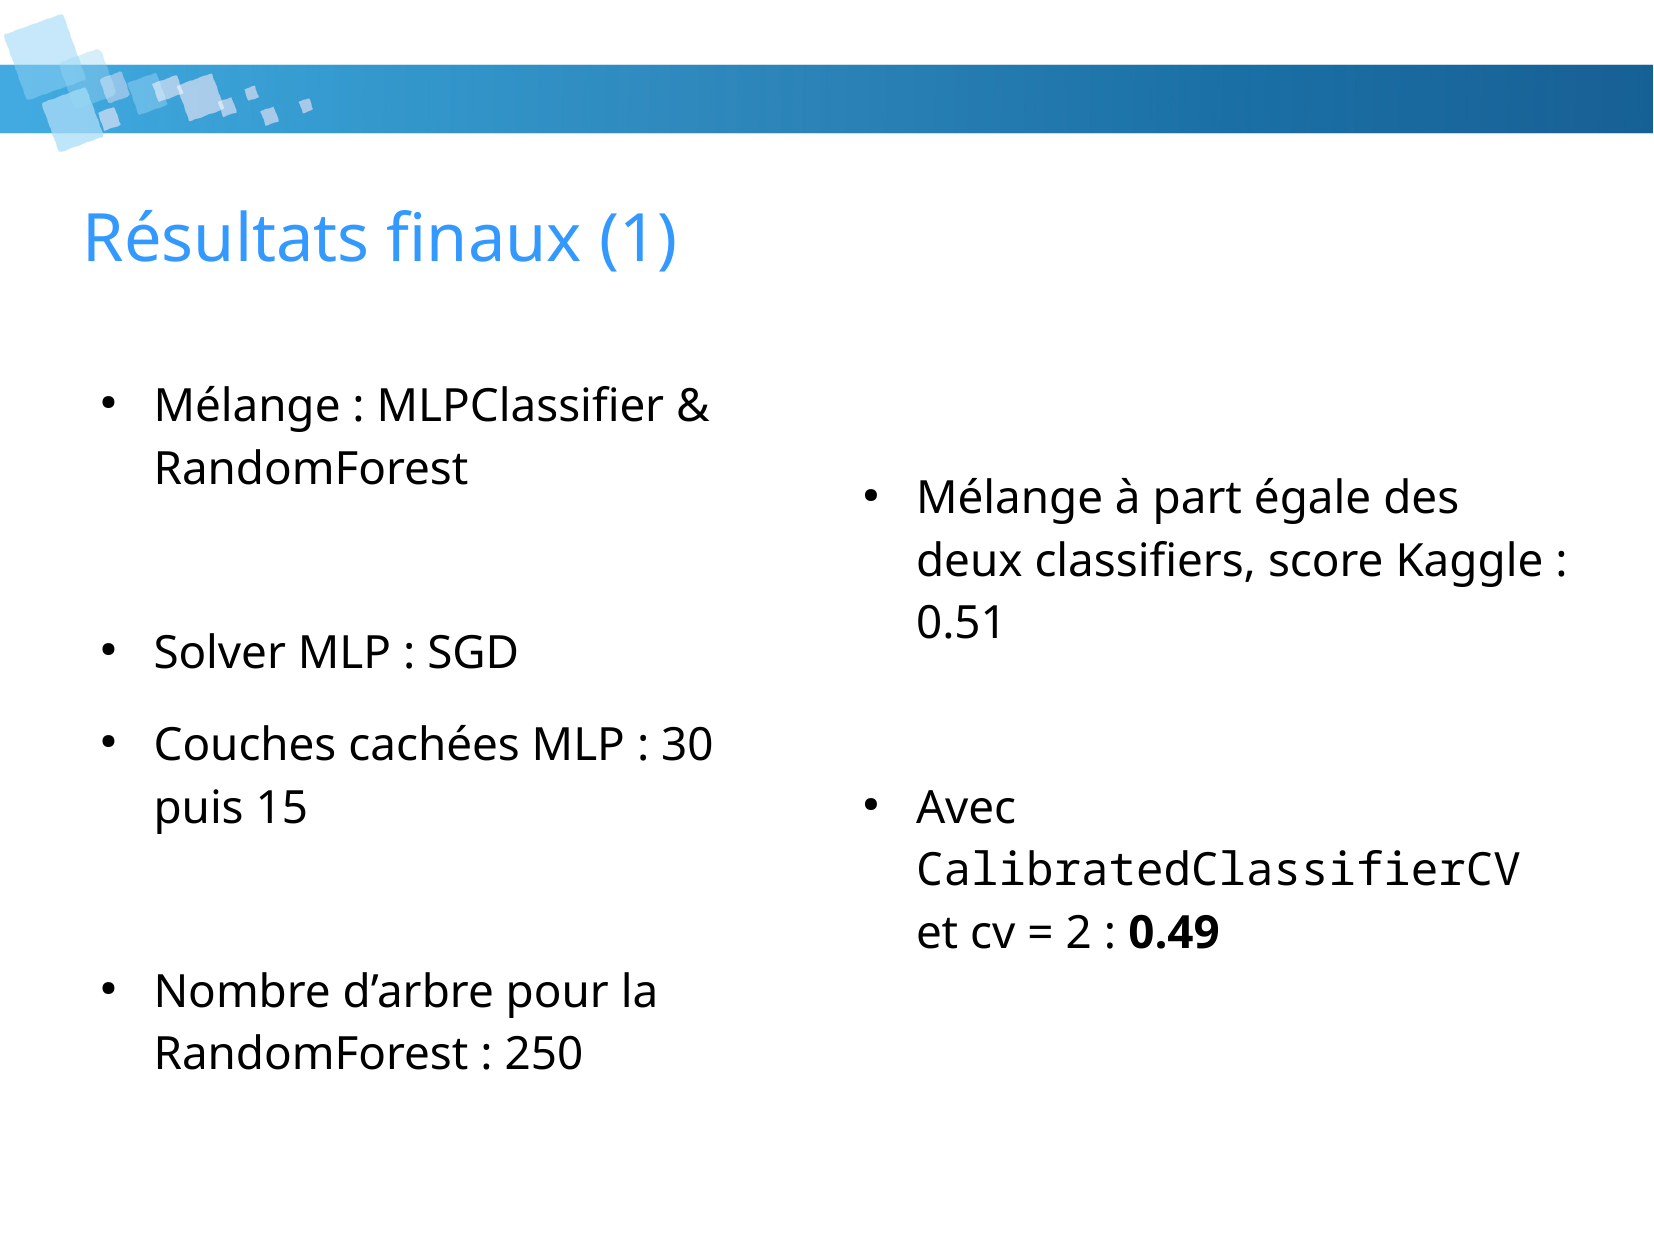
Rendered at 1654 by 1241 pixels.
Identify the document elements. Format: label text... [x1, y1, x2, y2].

picture [0, 0, 1653, 1238]
list Mélange à part égale des deux classifiers, score Kaggle : 0.51 Avec CalibratedClassifierCV et cv = 2 : 0.49 [845, 372, 1572, 1093]
title Résultats finaux (1) [82, 132, 1571, 340]
list Mélange : MLPClassifier & RandomForest Solver MLP : SGD Couches cachées MLP : 30 puis 15 Nombre d’arbre pour la RandomForest : 250 [82, 372, 809, 1093]
